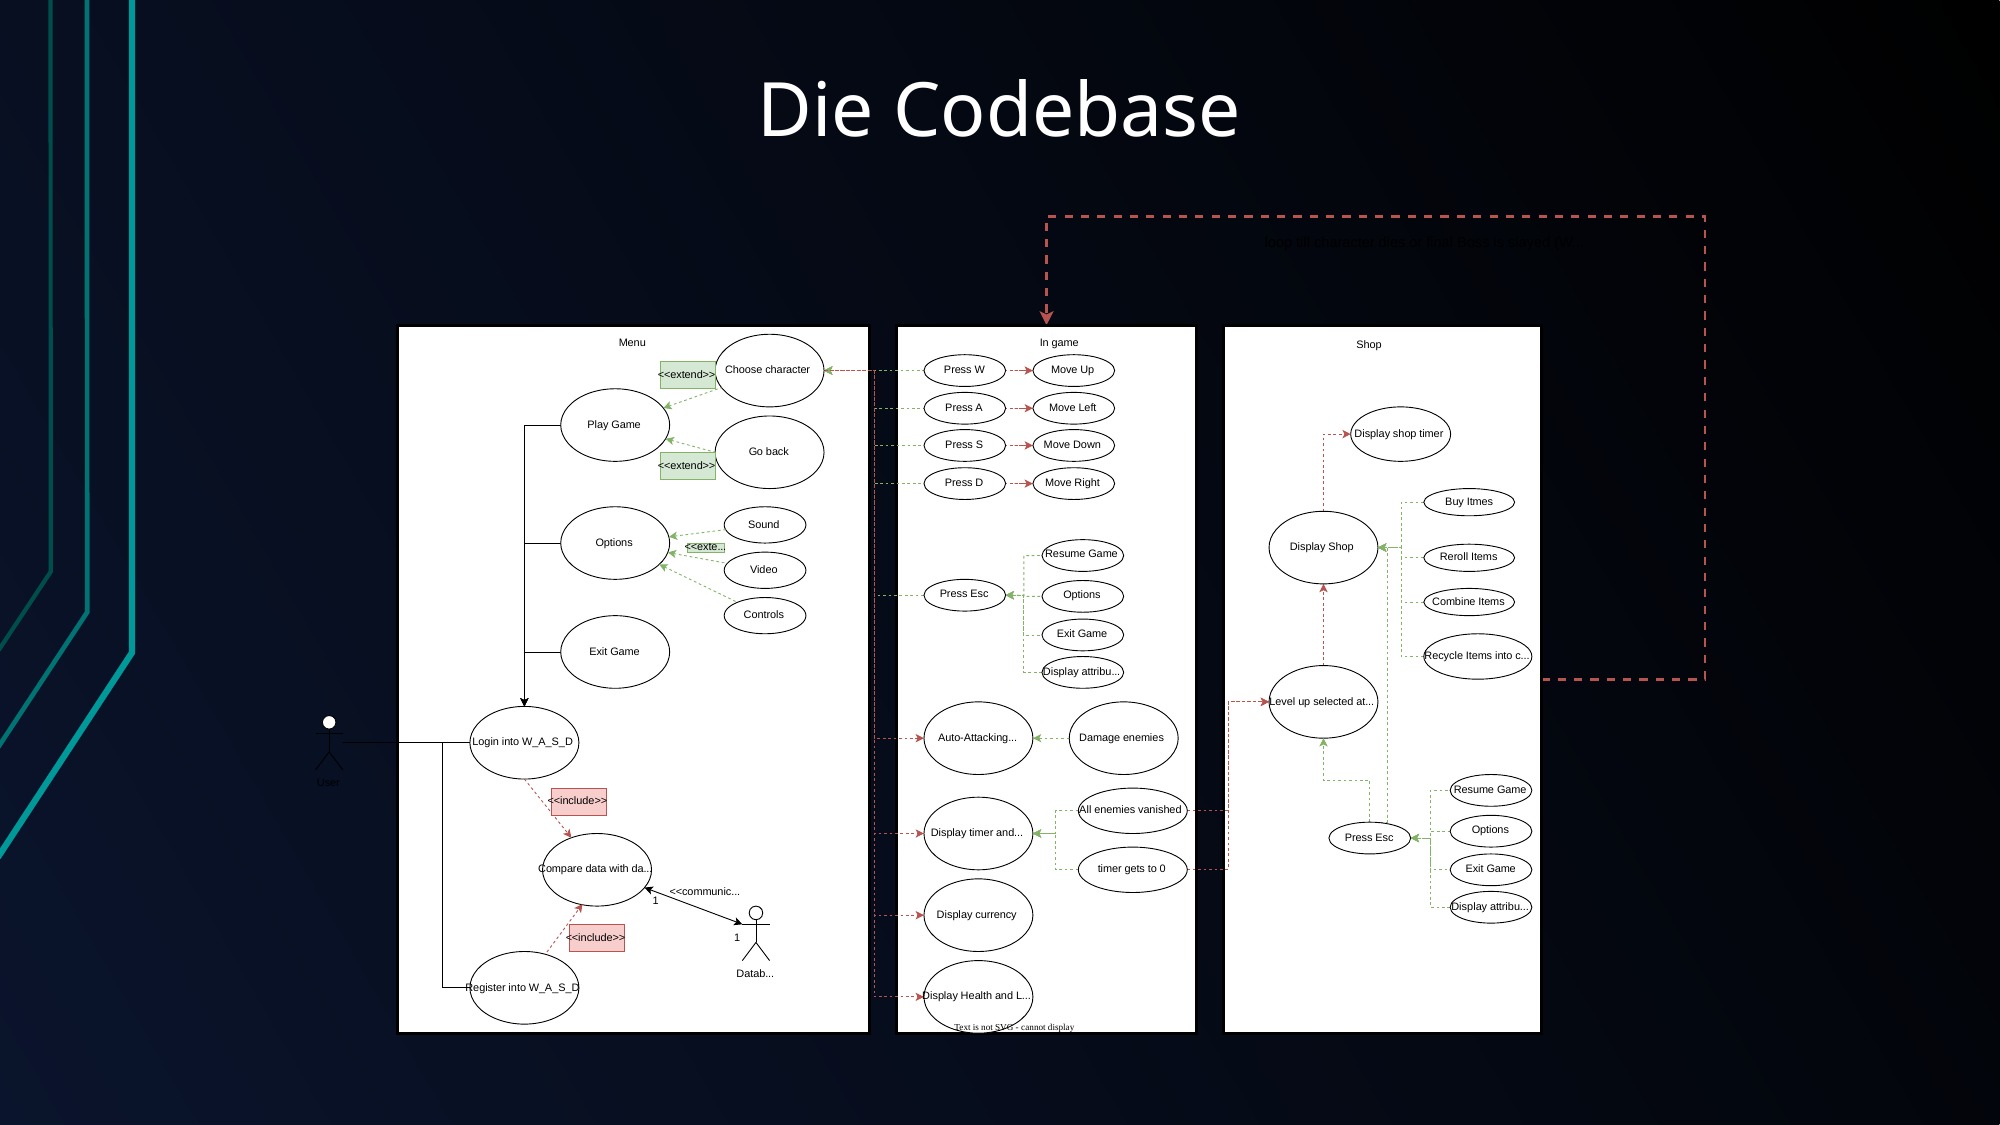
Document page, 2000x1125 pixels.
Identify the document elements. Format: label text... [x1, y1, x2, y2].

picture [314, 208, 1714, 1036]
title Die Codebase [149, 42, 1850, 164]
